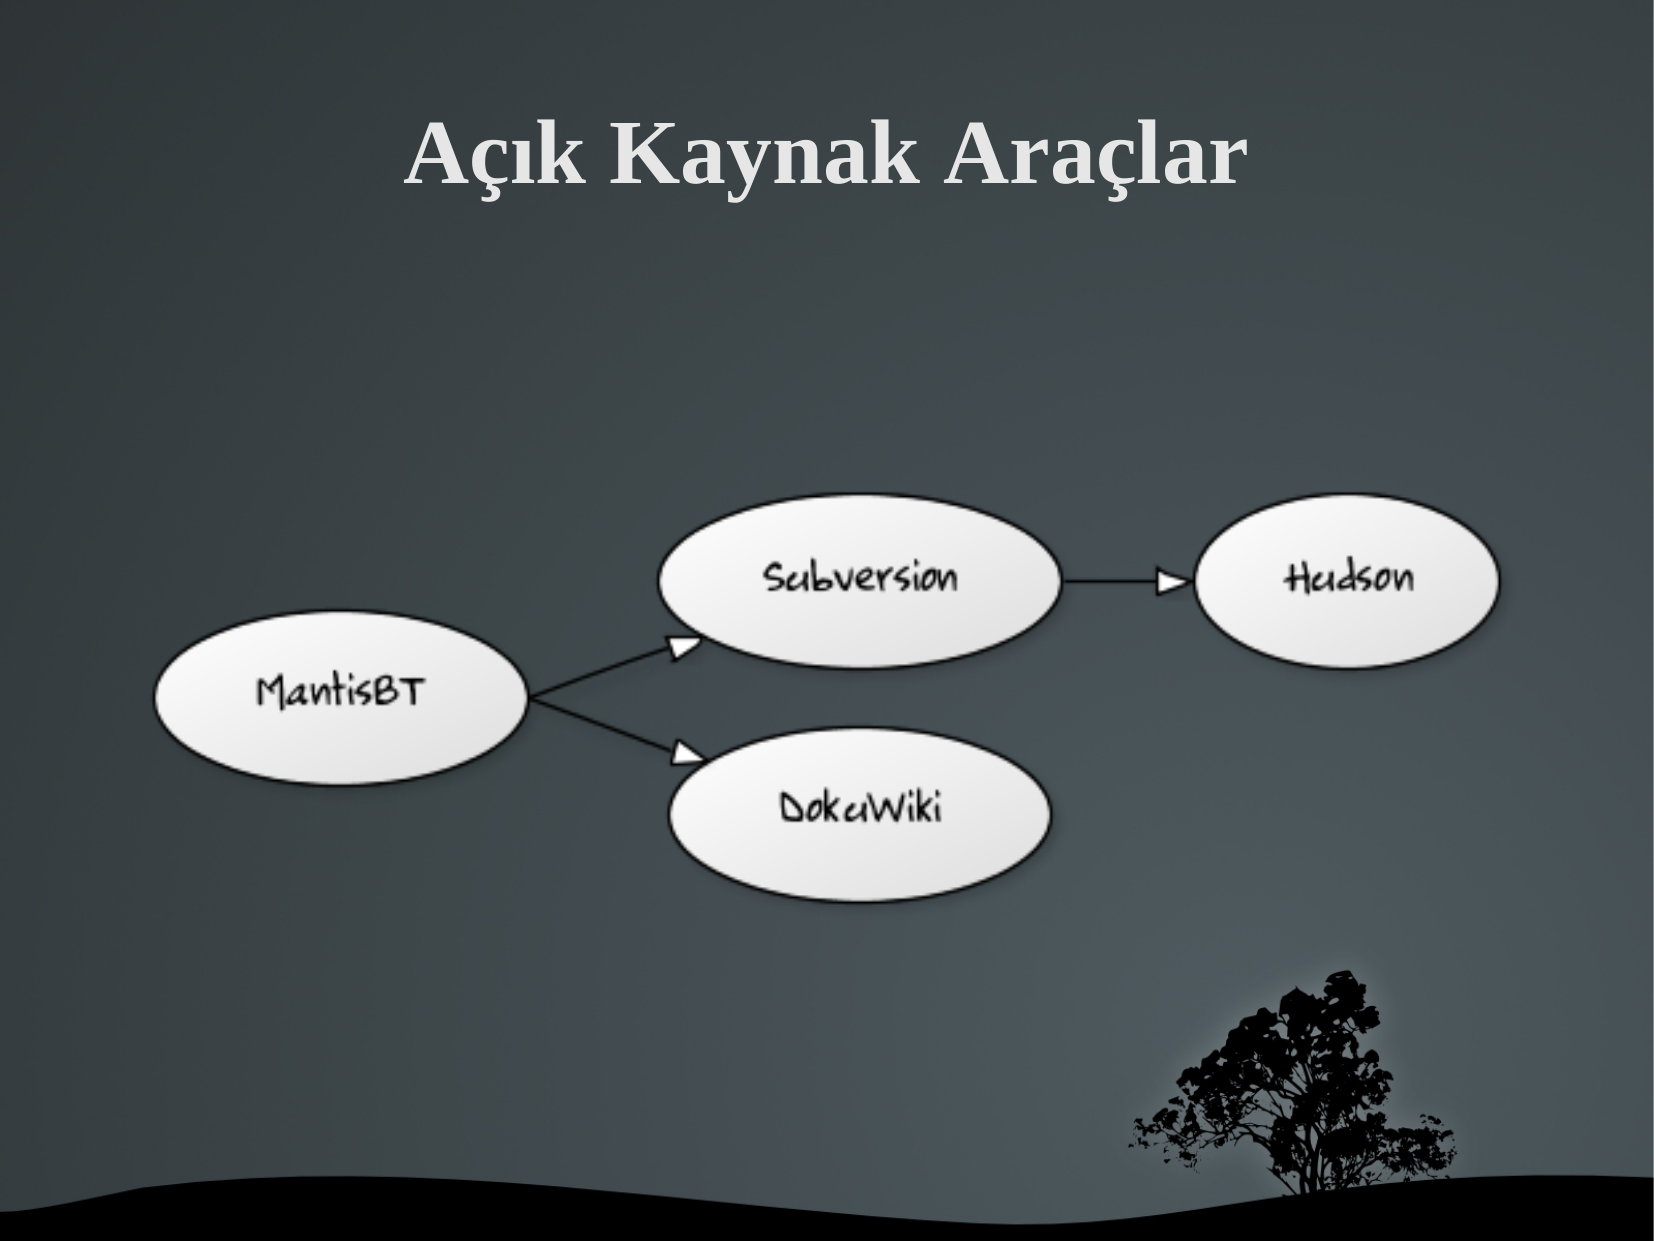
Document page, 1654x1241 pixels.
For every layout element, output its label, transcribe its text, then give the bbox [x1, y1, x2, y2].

title Açık Kaynak Araçlar [82, 49, 1571, 257]
picture [0, 0, 1654, 1241]
